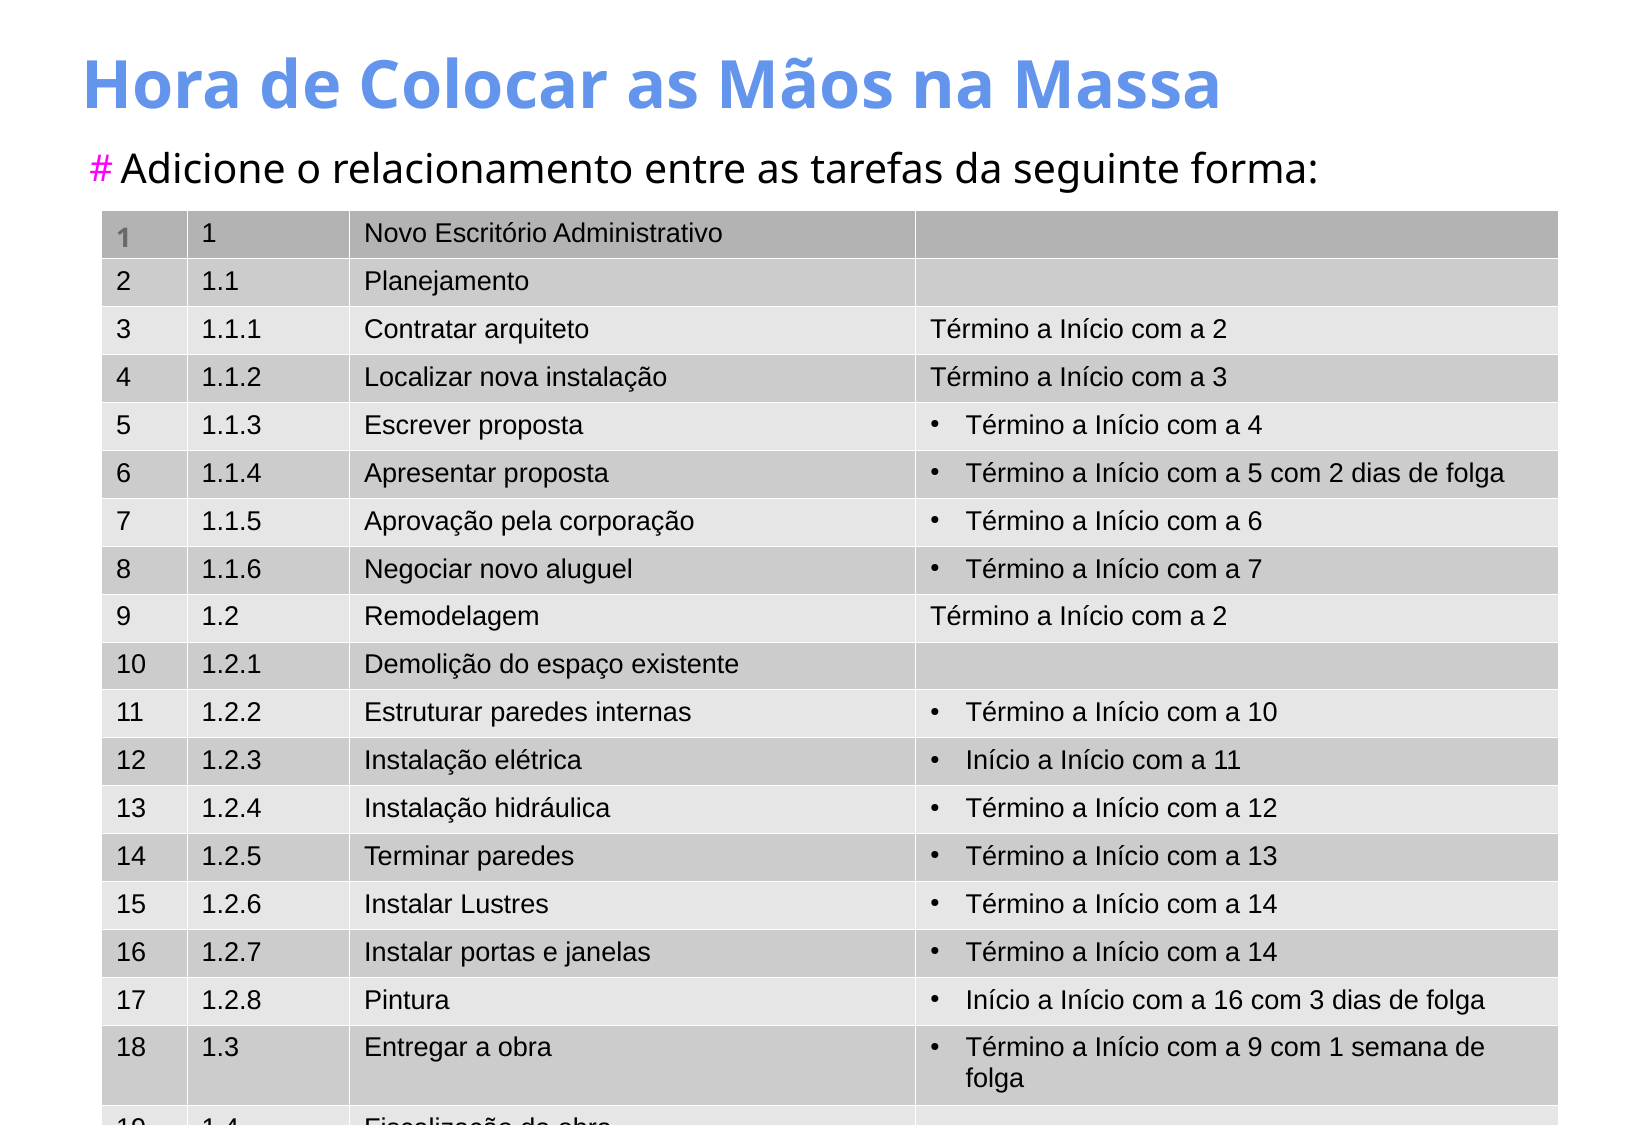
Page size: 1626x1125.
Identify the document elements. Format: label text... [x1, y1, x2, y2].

list Adicione o relacionamento entre as tarefas da seguinte forma: [81, 118, 1379, 260]
table_cell Instalação elétrica [350, 738, 915, 785]
table_cell Entregar a obra [350, 1026, 915, 1105]
table_cell Localizar nova instalação [350, 355, 915, 402]
table_cell 16 [102, 930, 187, 977]
table_cell 14 [102, 834, 187, 881]
table_cell 1.4 [188, 1106, 349, 1125]
table_cell 1.2.3 [188, 738, 349, 785]
table_cell Remodelagem [350, 595, 915, 642]
table_cell [916, 1106, 1558, 1125]
table_cell 1.1.1 [188, 307, 349, 354]
table_cell 1.1 [188, 259, 349, 306]
table_cell Início a Início com a 16 com 3 dias de folga [916, 978, 1558, 1025]
table_cell 1.2.2 [188, 690, 349, 737]
table_cell 19 [102, 1106, 187, 1125]
table_cell 1.2.5 [188, 834, 349, 881]
table_cell 1.1.6 [188, 547, 349, 594]
table_cell 9 [102, 595, 187, 642]
table_cell Término a Início com a 2 [916, 595, 1558, 642]
table_cell 15 [102, 882, 187, 929]
table_cell Apresentar proposta [350, 451, 915, 498]
table_cell Término a Início com a 4 [916, 403, 1558, 450]
table_cell 12 [102, 738, 187, 785]
table_cell 1.1.2 [188, 355, 349, 402]
table_cell 1.2.8 [188, 978, 349, 1025]
table_cell Término a Início com a 13 [916, 834, 1558, 881]
table_cell 3 [102, 307, 187, 354]
table_cell Pintura [350, 978, 915, 1025]
table_cell Término a Início com a 6 [916, 499, 1558, 546]
table_cell Término a Início com a 3 [916, 355, 1558, 402]
table_cell Planejamento [350, 259, 915, 306]
table_cell 18 [102, 1026, 187, 1105]
table_header 1 [102, 211, 187, 258]
table_cell 10 [102, 643, 187, 689]
table_cell Negociar novo aluguel [350, 547, 915, 594]
table_cell Instalar portas e janelas [350, 930, 915, 977]
table_cell 13 [102, 786, 187, 833]
table_cell Escrever proposta [350, 403, 915, 450]
table_cell Estruturar paredes internas [350, 690, 915, 737]
table_cell Término a Início com a 10 [916, 690, 1558, 737]
table_cell Término a Início com a 12 [916, 786, 1558, 833]
table_cell Término a Início com a 14 [916, 930, 1558, 977]
table_cell 1.2.7 [188, 930, 349, 977]
table_cell Término a Início com a 14 [916, 882, 1558, 929]
table_cell Demolição do espaço existente [350, 643, 915, 689]
table_cell Término a Início com a 5 com 2 dias de folga [916, 451, 1558, 498]
table_cell 1.1.3 [188, 403, 349, 450]
table_cell Término a Início com a 9 com 1 semana de folga [916, 1026, 1558, 1105]
table_header [916, 211, 1558, 258]
table_header Novo Escritório Administrativo [350, 211, 915, 258]
table_cell 11 [102, 690, 187, 737]
table_cell Contratar arquiteto [350, 307, 915, 354]
table_header 1 [188, 211, 349, 258]
table_cell 4 [102, 355, 187, 402]
table_cell [916, 643, 1558, 689]
table_cell 1.2.1 [188, 643, 349, 689]
table_cell [916, 259, 1558, 306]
table_cell 17 [102, 978, 187, 1025]
table_cell 1.3 [188, 1026, 349, 1105]
table_cell 6 [102, 451, 187, 498]
table_cell 2 [102, 259, 187, 306]
table_cell 1.1.4 [188, 451, 349, 498]
table_cell Aprovação pela corporação [350, 499, 915, 546]
table_cell Instalar Lustres [350, 882, 915, 929]
table_cell 1.1.5 [188, 499, 349, 546]
title Hora de Colocar as Mãos na Massa [81, 41, 1544, 122]
table_cell Término a Início com a 2 [916, 307, 1558, 354]
table_cell Instalação hidráulica [350, 786, 915, 833]
table_cell 1.2.6 [188, 882, 349, 929]
table_cell Terminar paredes [350, 834, 915, 881]
table_cell Término a Início com a 7 [916, 547, 1558, 594]
table_cell Início a Início com a 11 [916, 738, 1558, 785]
table_cell 7 [102, 499, 187, 546]
table_cell Fiscalização da obra [350, 1106, 915, 1125]
table_cell 5 [102, 403, 187, 450]
table_cell 1.2.4 [188, 786, 349, 833]
table_cell 8 [102, 547, 187, 594]
table_cell 1.2 [188, 595, 349, 642]
